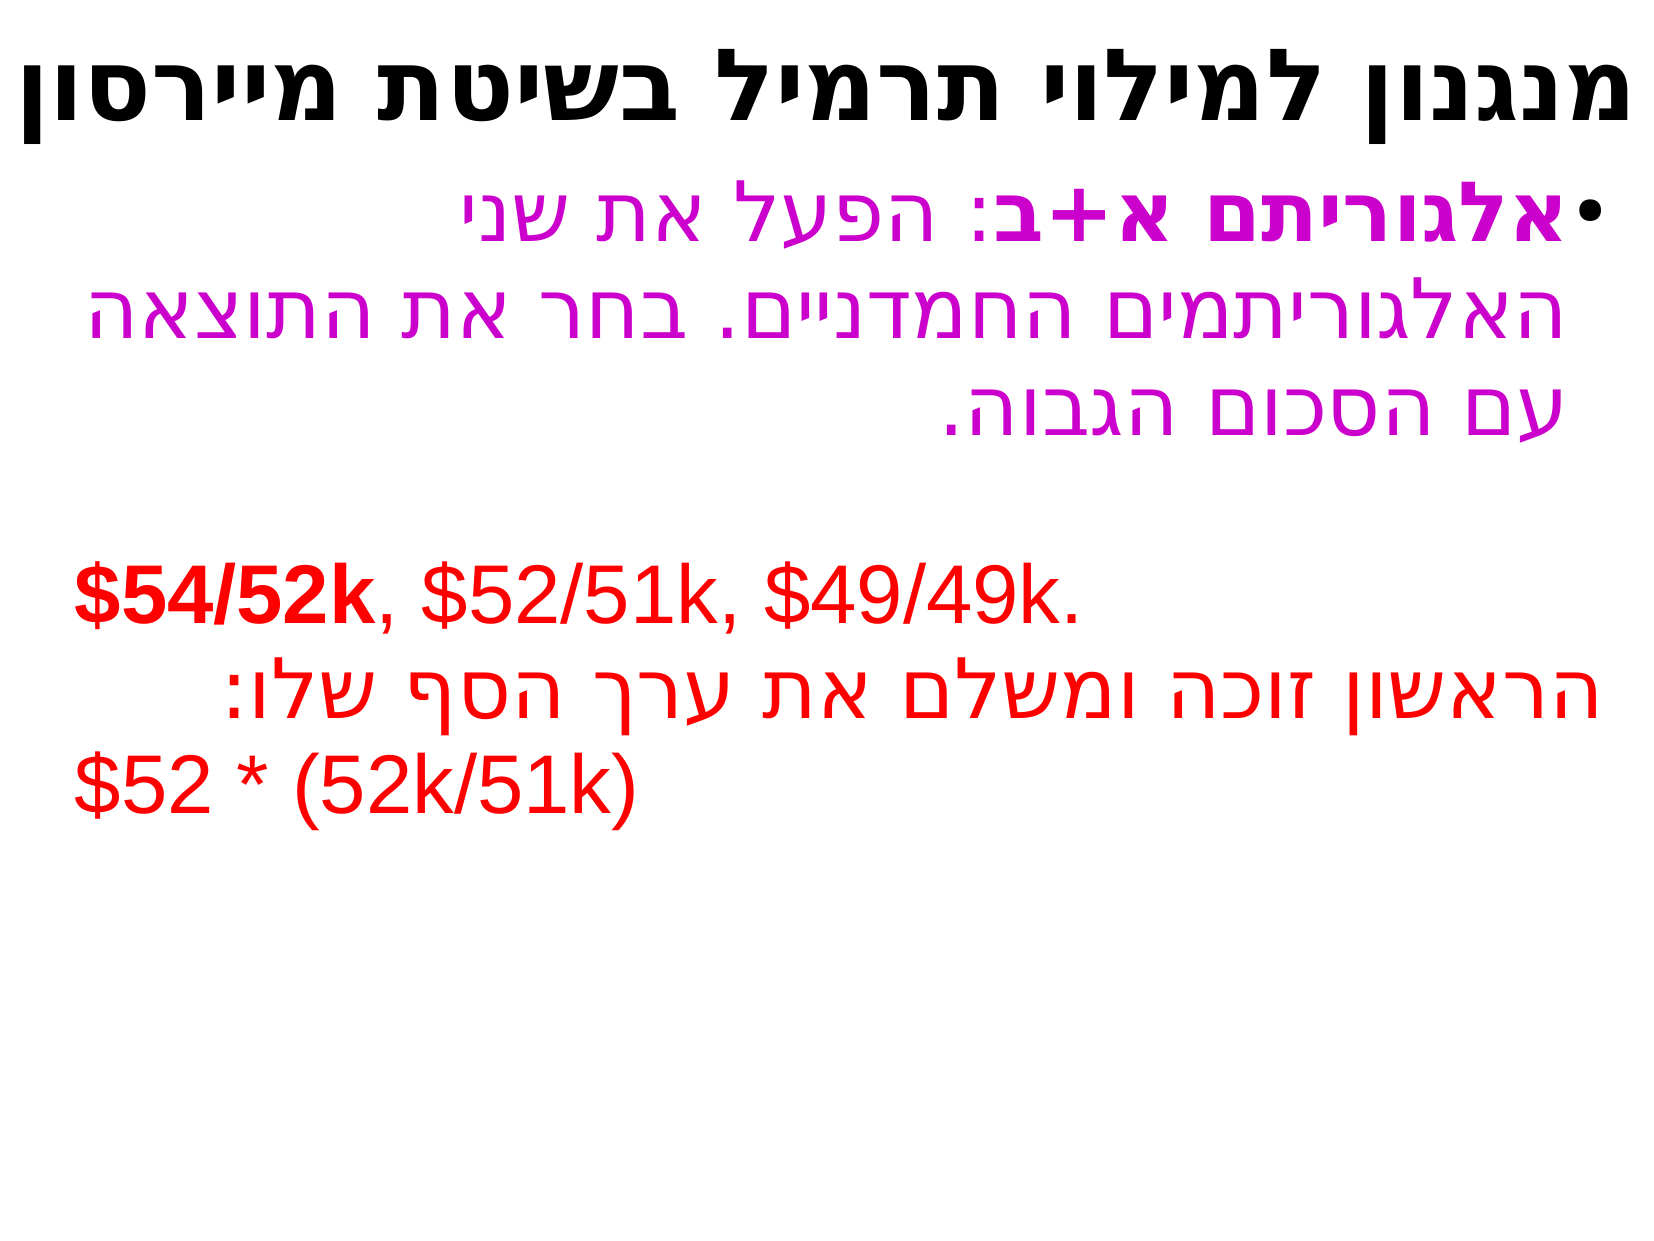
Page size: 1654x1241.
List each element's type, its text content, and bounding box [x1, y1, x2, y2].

text_box אלגוריתם א+ב: הפעל את שני האלגוריתמים החמדניים. בחר את התוצאה עם הסכום הגבוה. $54/52k, $52/51k, $49/49k. הראשון זוכה ומשלם את ערך הסף שלו: $52 * (52k/51k) [60, 156, 1621, 820]
title מנגנון למילוי תרמיל בשיטת מיירסון [0, 21, 1654, 151]
